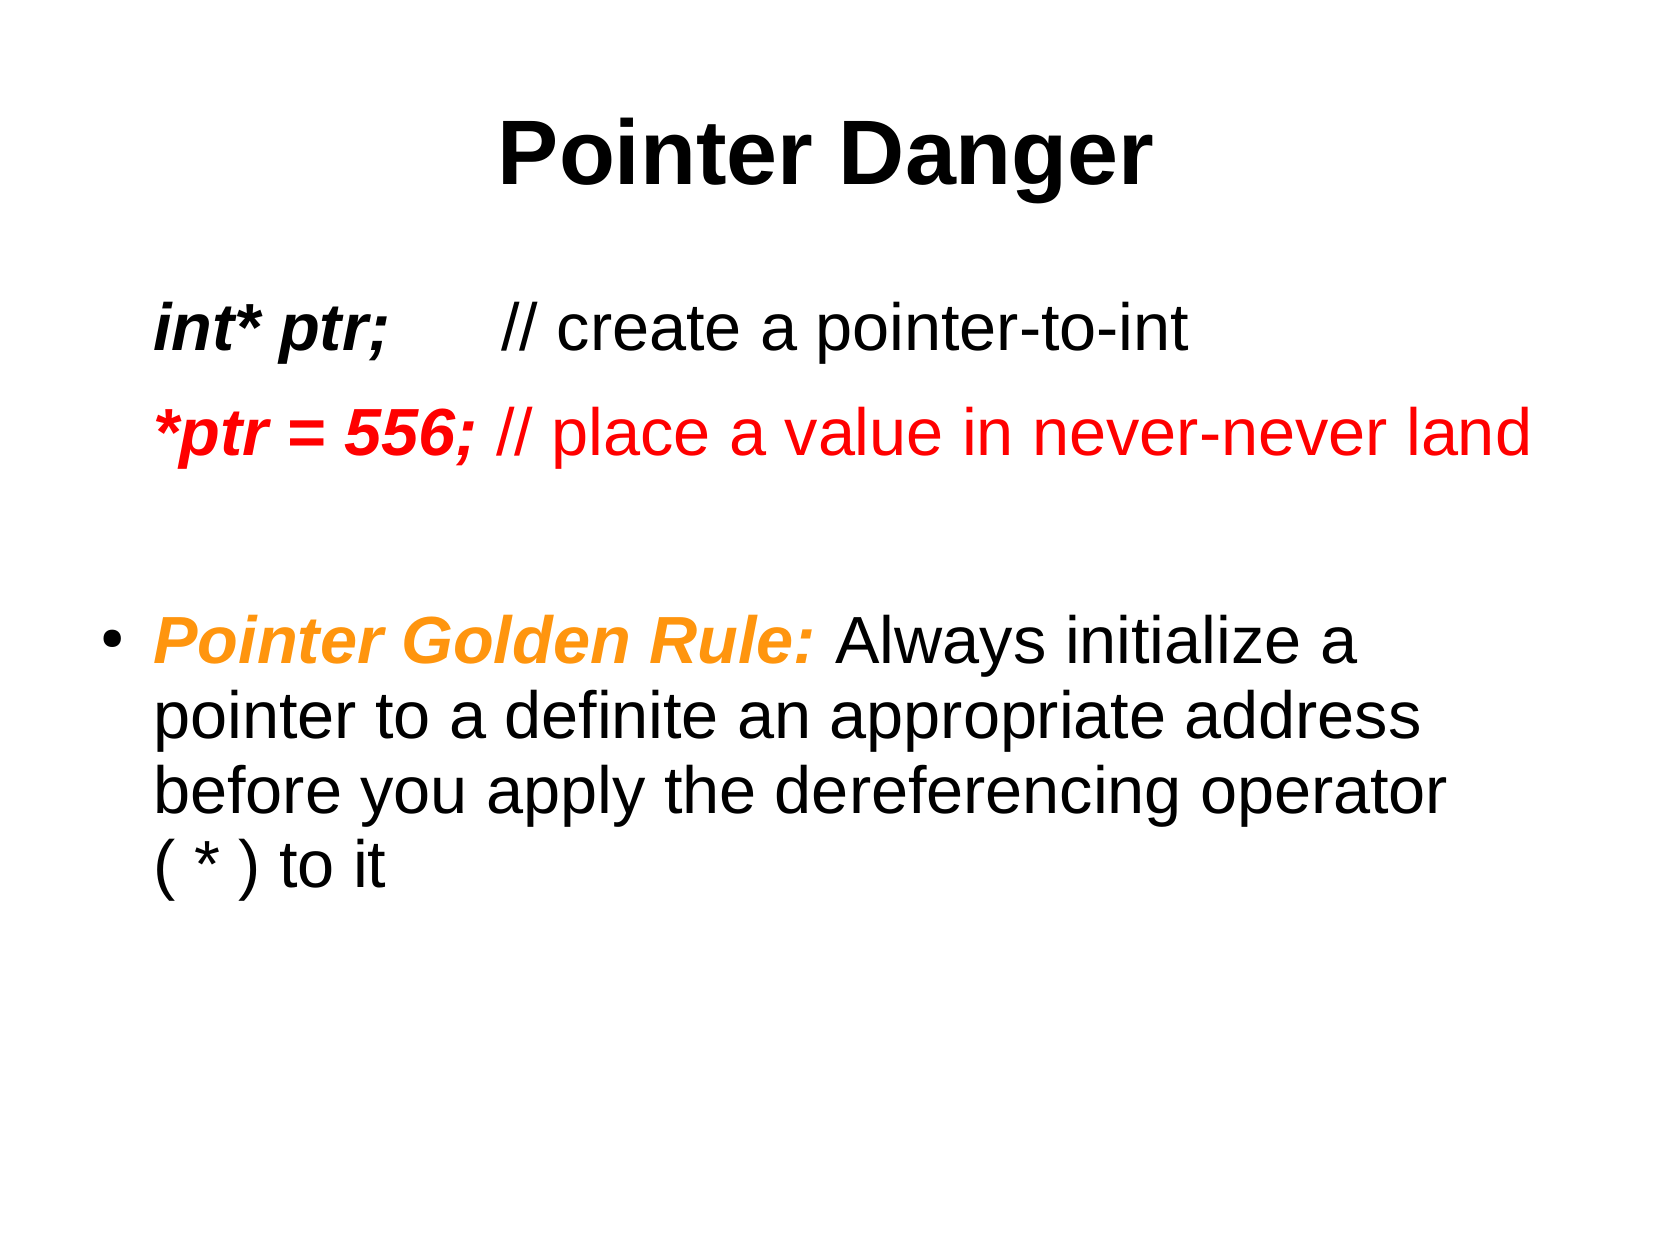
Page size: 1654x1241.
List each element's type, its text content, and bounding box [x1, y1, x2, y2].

title Pointer Danger [82, 49, 1571, 257]
list int* ptr; // create a pointer-to-int *ptr = 556; // place a value in never-never land Pointer Golden Rule: Always initialize a pointer to a definite an appropriate address before you apply the dereferencing operator ( * ) to it [82, 290, 1571, 1010]
